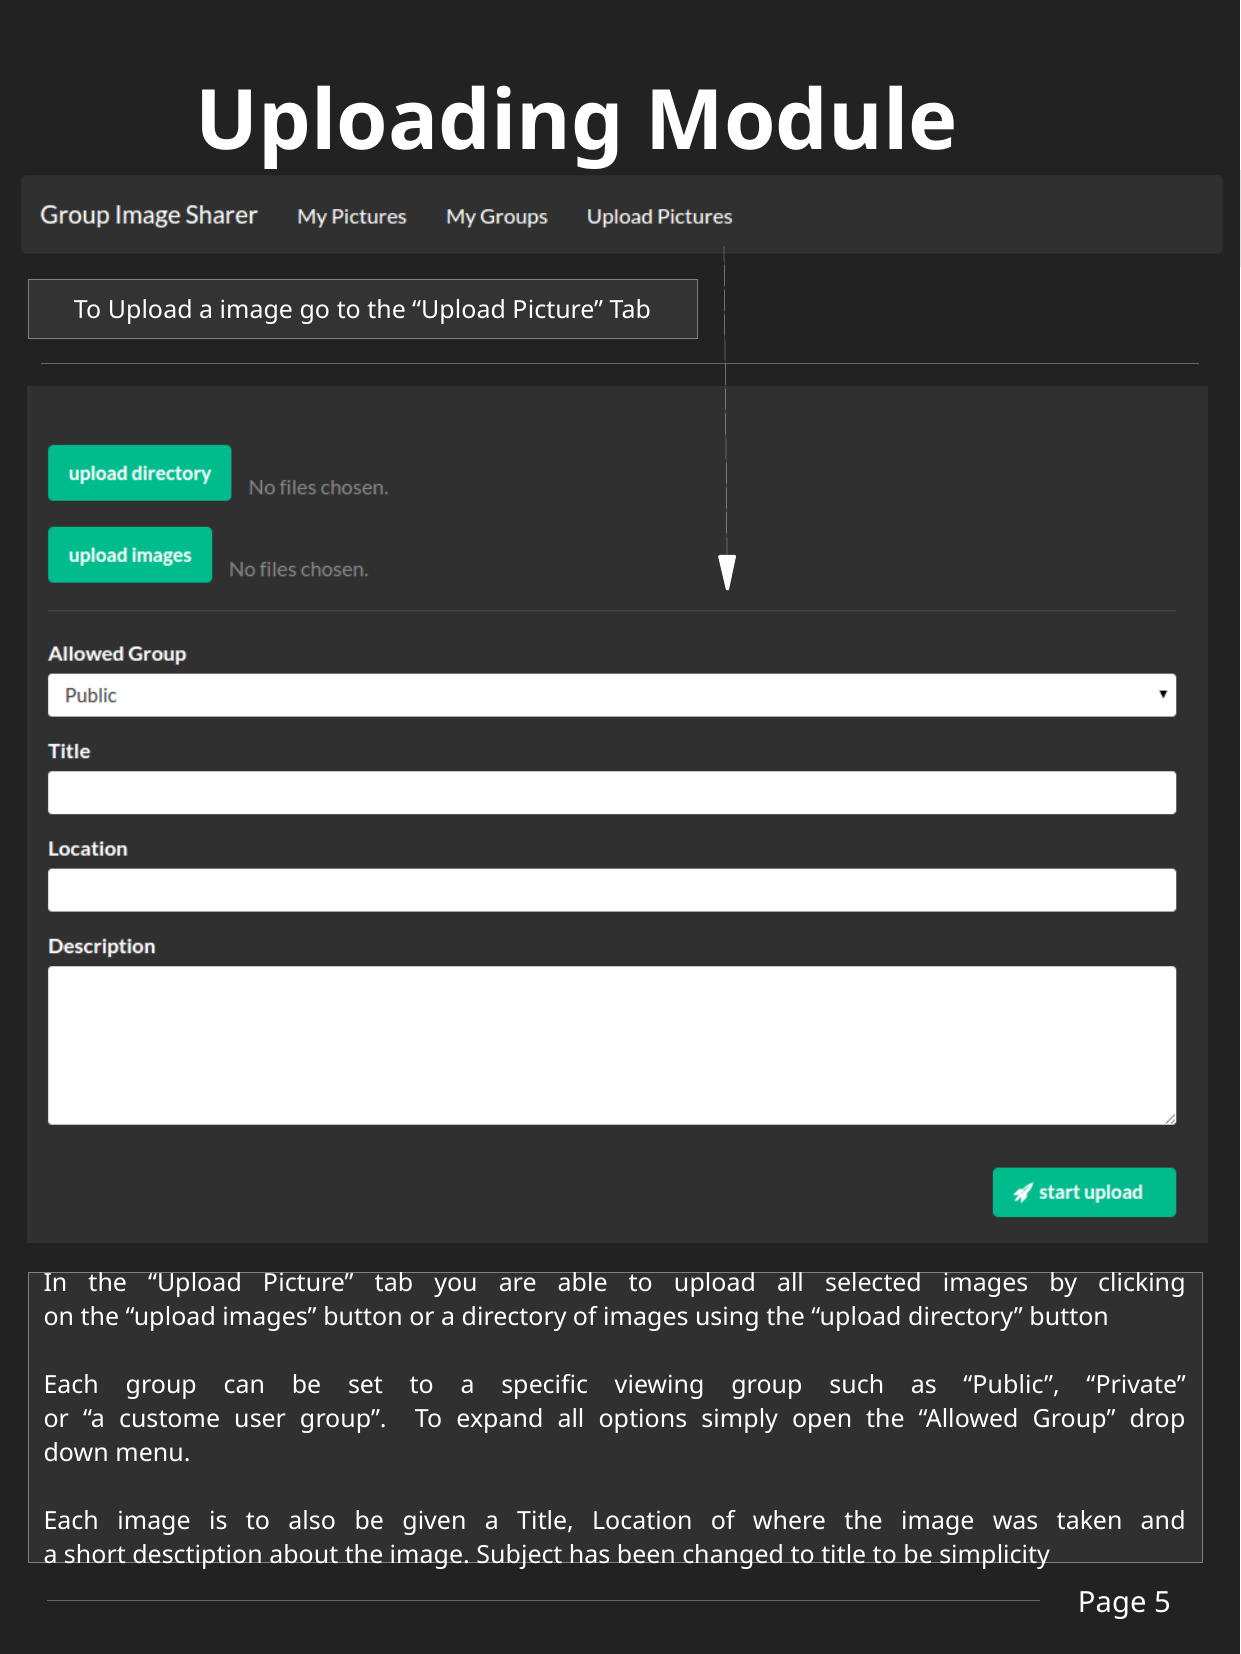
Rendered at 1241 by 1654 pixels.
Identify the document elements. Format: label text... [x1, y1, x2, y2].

text_box [27, 386, 1208, 1243]
text_box Page 5 [1063, 1574, 1201, 1624]
picture [3, 170, 1241, 267]
picture [29, 410, 1193, 1238]
text_box Uploading Module [181, 53, 1060, 166]
text_box In the “Upload Picture” tab you are able to upload all selected images by clicking on the “upload images” button or a directory of images using the “upload directory” button Each group can be set to a specific viewing group such as “Public”, “Private” or “a custome user group”. To expand all options simply open the “Allowed Group” drop down menu. Each image is to also be given a Title, Location of where the image was taken and a short desctiption about the image. Subject has been changed to title to be simplicity [28, 1272, 1203, 1563]
text_box To Upload a image go to the “Upload Picture” Tab [28, 279, 698, 339]
